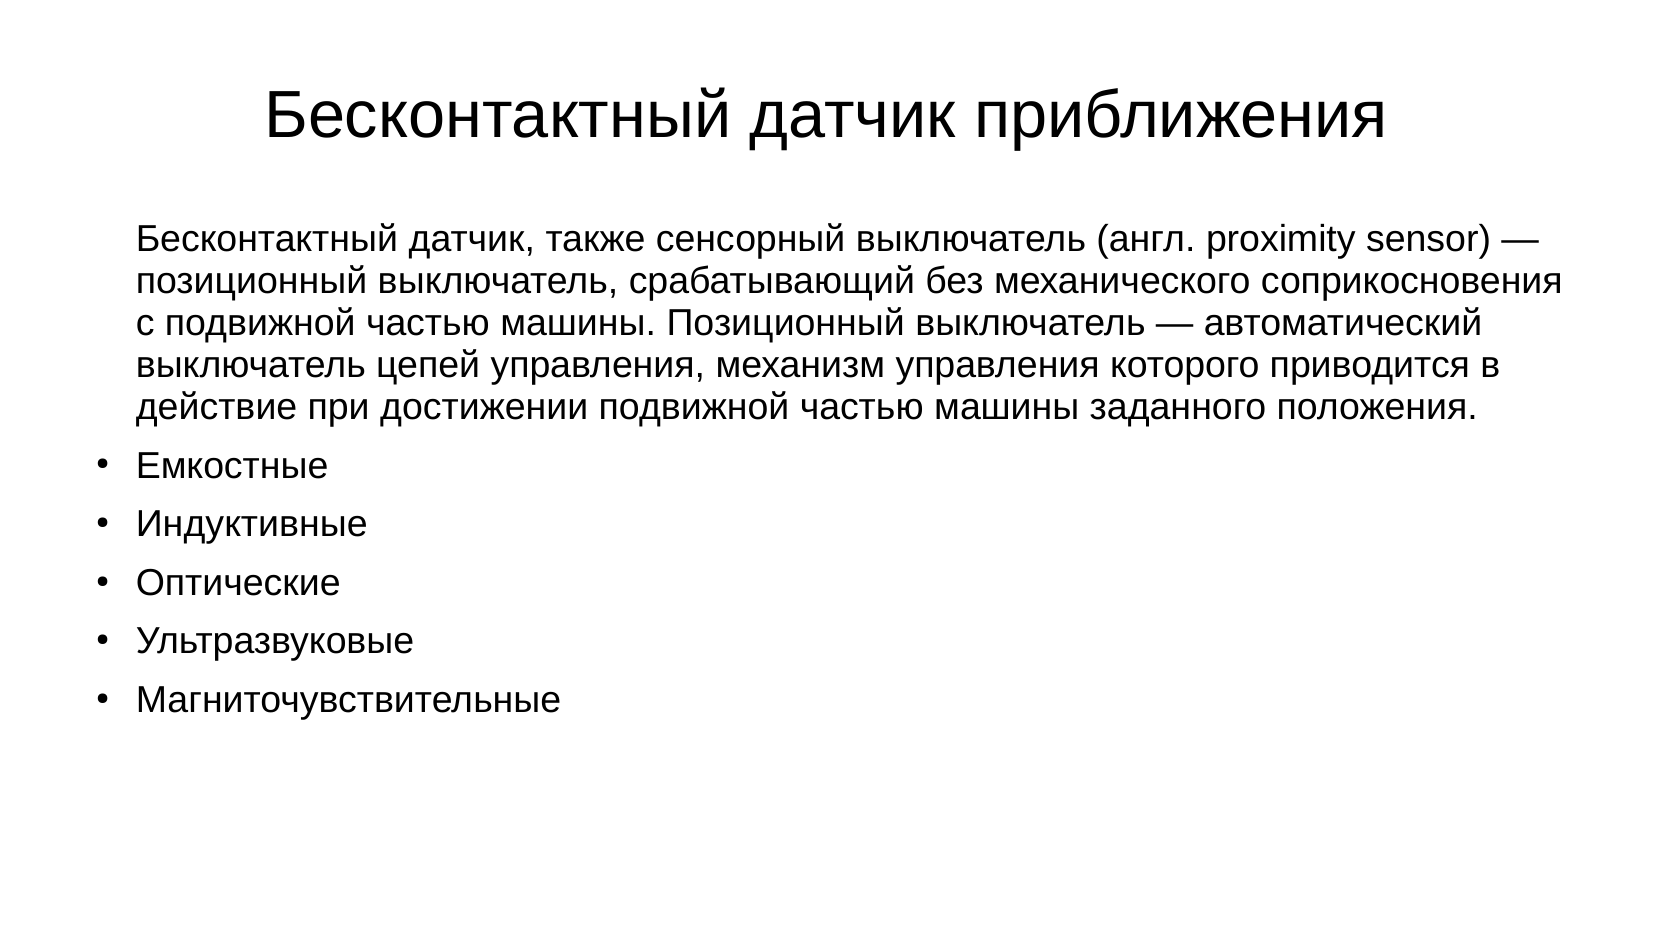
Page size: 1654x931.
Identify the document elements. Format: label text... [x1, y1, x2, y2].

list Бесконтактный датчик, также сенсорный выключатель (англ. proximity sensor) — позиционный выключатель, срабатывающий без механического соприкосновения с подвижной частью машины. Позиционный выключатель — автоматический выключатель цепей управления, механизм управления которого приводится в действие при достижении подвижной частью машины заданного положения. Емкостные Индуктивные Оптические Ультразвуковые Магниточувствительные [82, 217, 1571, 758]
title Бесконтактный датчик приближения [82, 37, 1571, 193]
